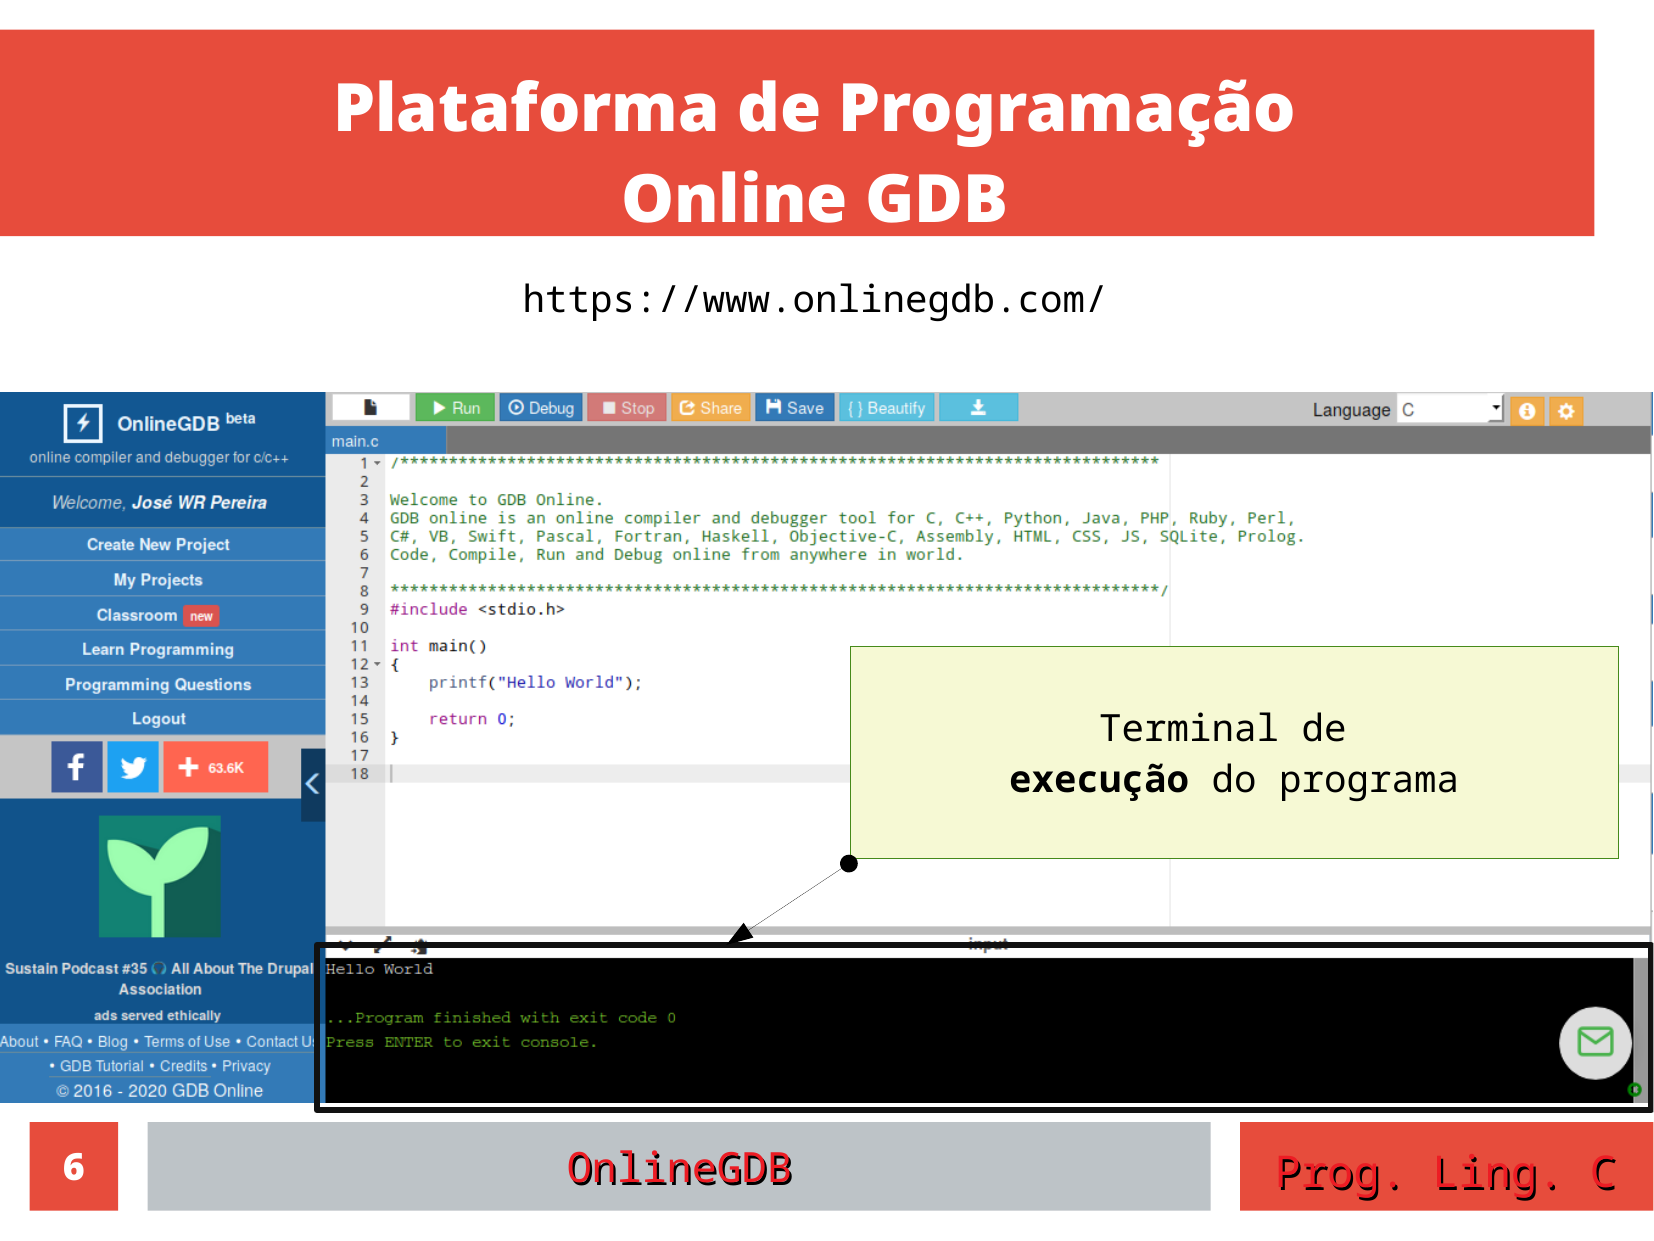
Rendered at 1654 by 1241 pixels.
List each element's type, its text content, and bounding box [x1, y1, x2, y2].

text_box Terminal de execução do programa [850, 646, 1619, 859]
title Plataforma de Programação Online GDB [283, 60, 1347, 243]
text_box Prog. Ling. C [1233, 1133, 1654, 1202]
text_box OnlineGDB [197, 1133, 1162, 1199]
text_box [316, 944, 1652, 1111]
text_box https://www.onlinegdb.com/ [507, 264, 1123, 325]
picture [0, 392, 1653, 1103]
